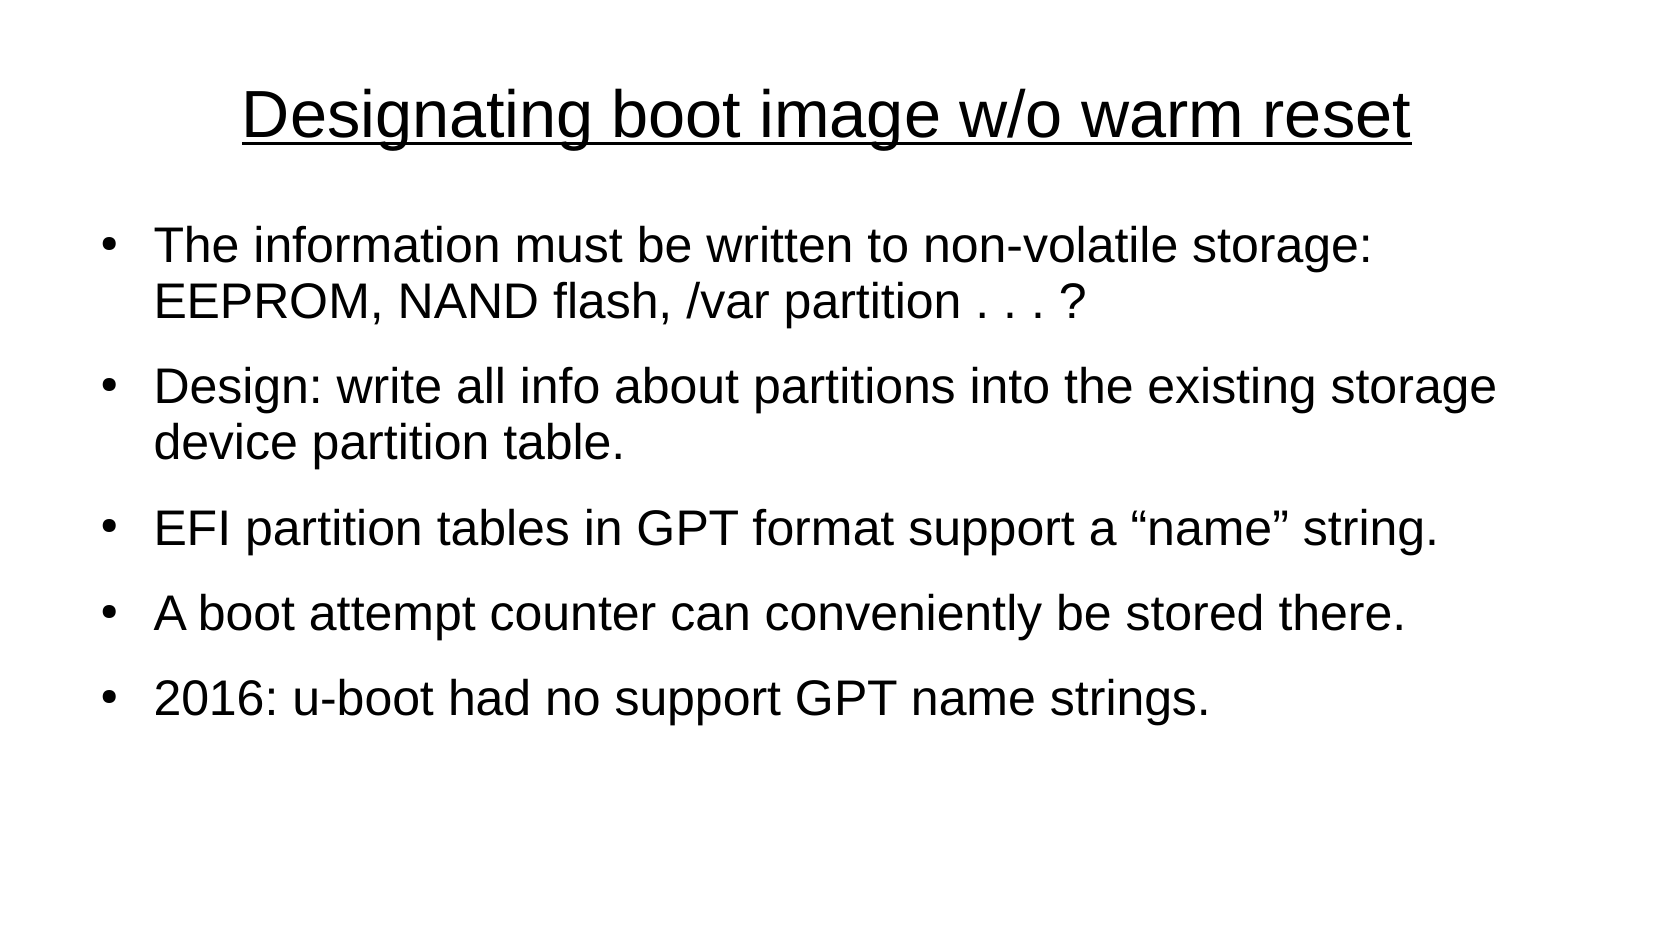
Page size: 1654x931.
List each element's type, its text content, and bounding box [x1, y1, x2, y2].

list The information must be written to non-volatile storage: EEPROM, NAND flash, /var partition . . . ? Design: write all info about partitions into the existing storage device partition table. EFI partition tables in GPT format support a “name” string. A boot attempt counter can conveniently be stored there. 2016: u-boot had no support GPT name strings. [82, 217, 1571, 758]
title Designating boot image w/o warm reset [82, 37, 1571, 193]
